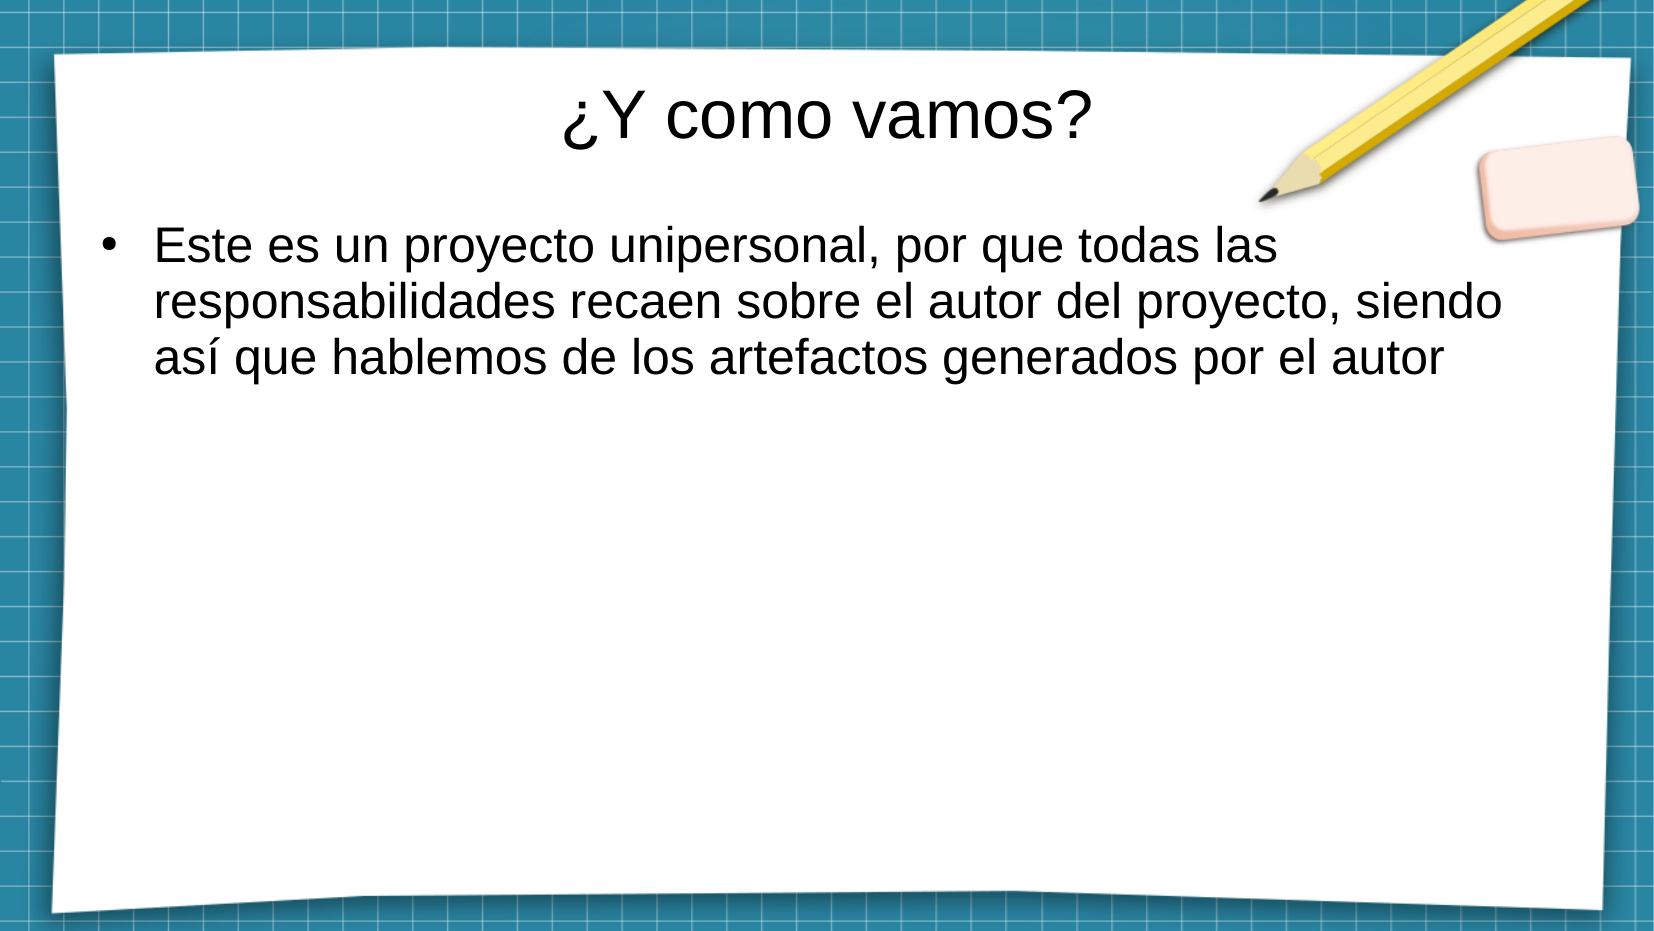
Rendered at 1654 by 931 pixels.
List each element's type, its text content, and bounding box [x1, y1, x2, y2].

list Este es un proyecto unipersonal, por que todas las responsabilidades recaen sobre el autor del proyecto, siendo así que hablemos de los artefactos generados por el autor [82, 217, 1571, 758]
title ¿Y como vamos? [82, 37, 1571, 193]
picture [0, 0, 1654, 931]
